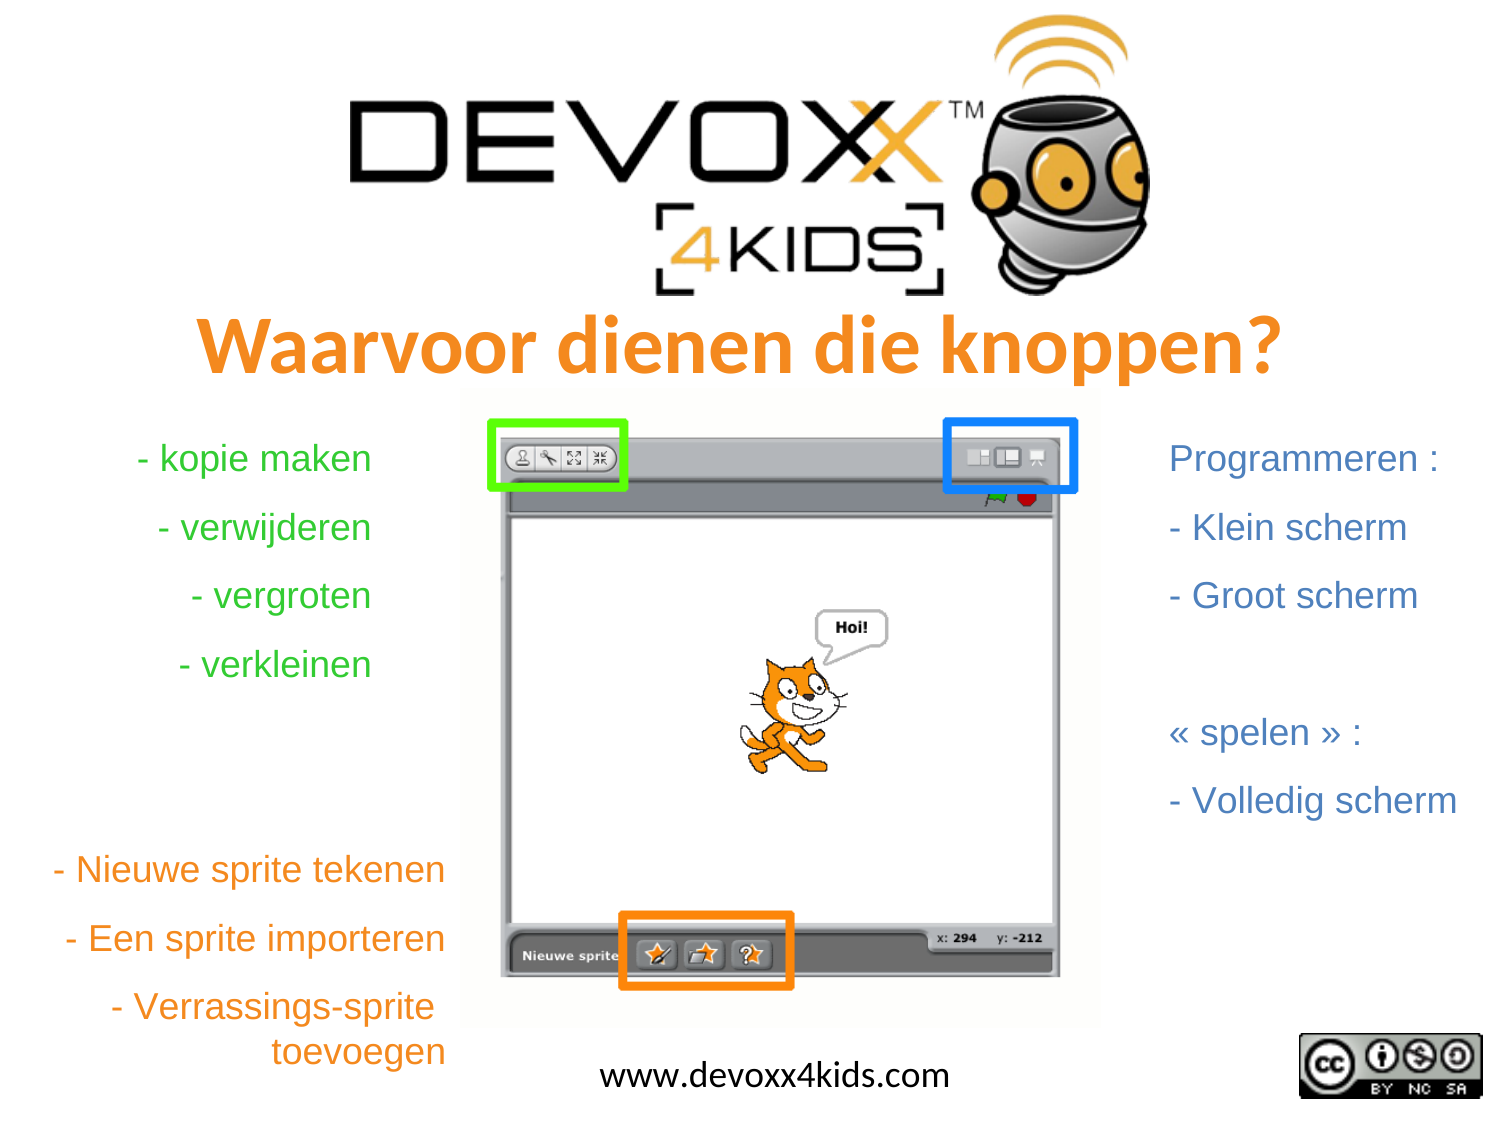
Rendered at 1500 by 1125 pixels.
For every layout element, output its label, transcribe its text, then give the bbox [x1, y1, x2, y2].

picture [1299, 1033, 1483, 1099]
picture [460, 388, 1101, 1028]
picture [350, 14, 1150, 282]
text_box Programmeren : - Klein scherm - Groot scherm « spelen » : - Volledig scherm [1154, 426, 1500, 966]
title Waarvoor dienen die knoppen? [75, 282, 1426, 401]
text_box - kopie maken - verwijderen - vergroten - verkleinen [104, 426, 387, 693]
text_box - Nieuwe sprite tekenen - Een sprite importeren - Verrassings-sprite toevoegen [11, 837, 461, 1081]
